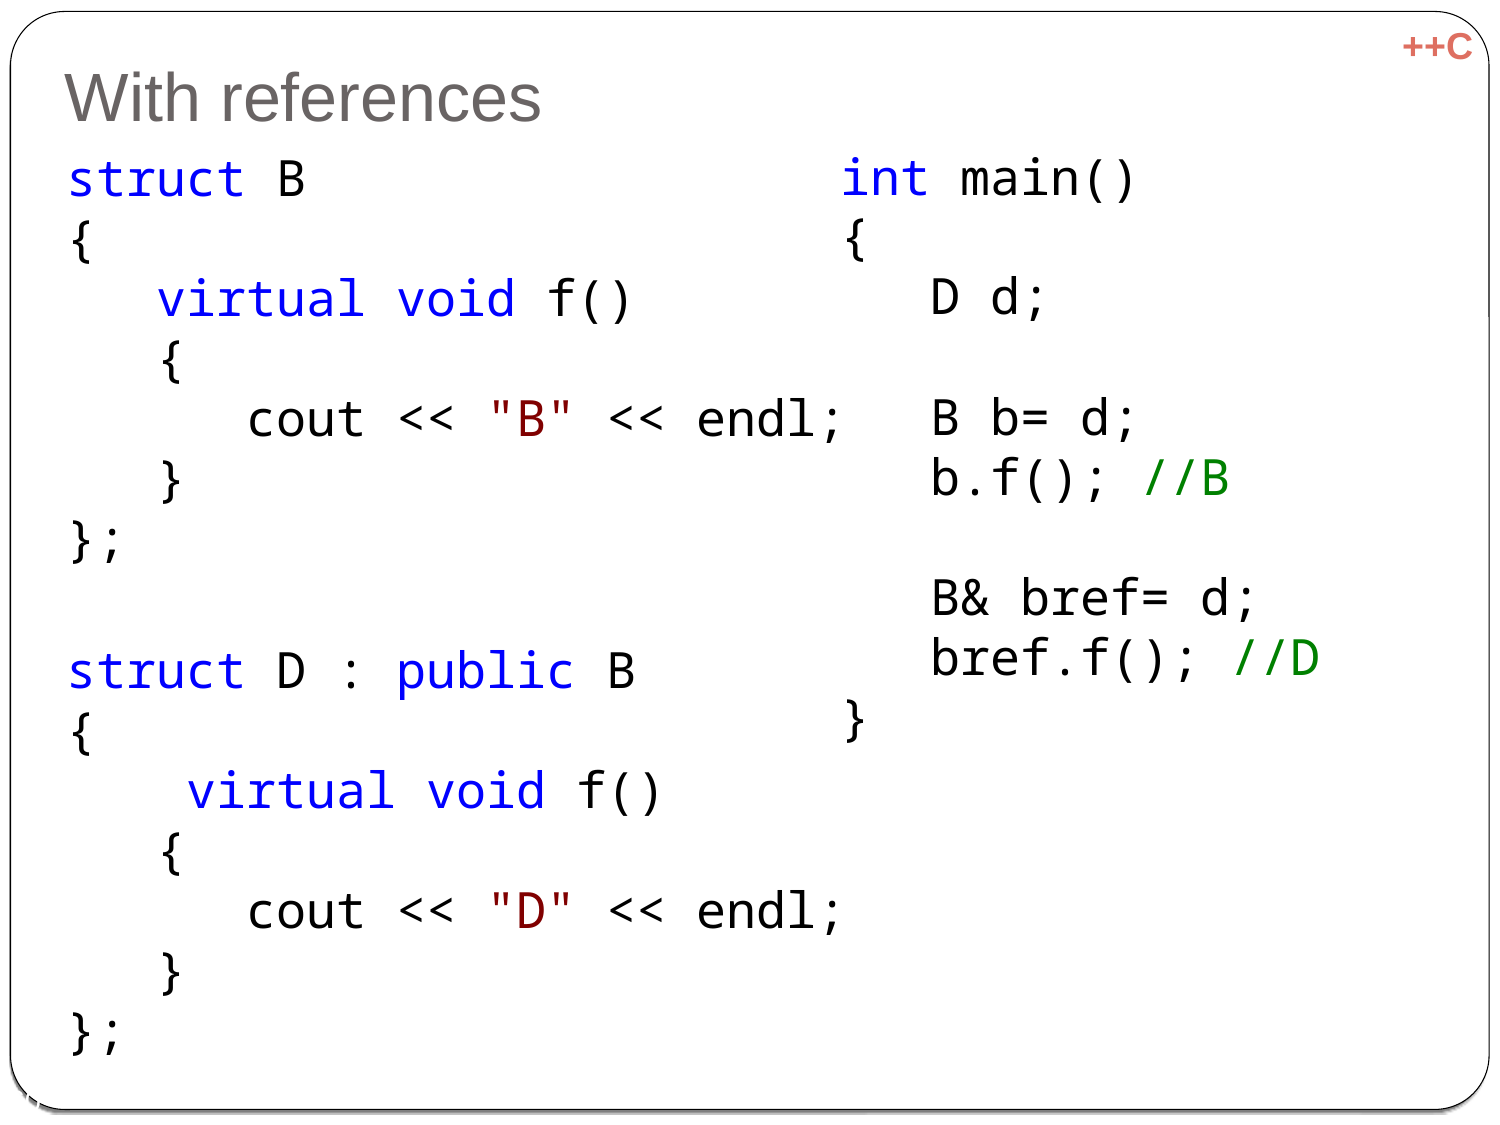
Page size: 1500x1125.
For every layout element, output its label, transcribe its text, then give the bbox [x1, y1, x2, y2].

text_box int main() { D d; B b= d; b.f(); //B B& bref= d; bref.f(); //D } [825, 137, 1463, 753]
title With references [50, 45, 1450, 150]
list struct B { virtual void f() { cout << "B" << endl; } }; struct D : public B { virtual void f() { cout << "D" << endl; } }; [51, 138, 913, 1067]
slide_number <number> [0, 1074, 50, 1125]
